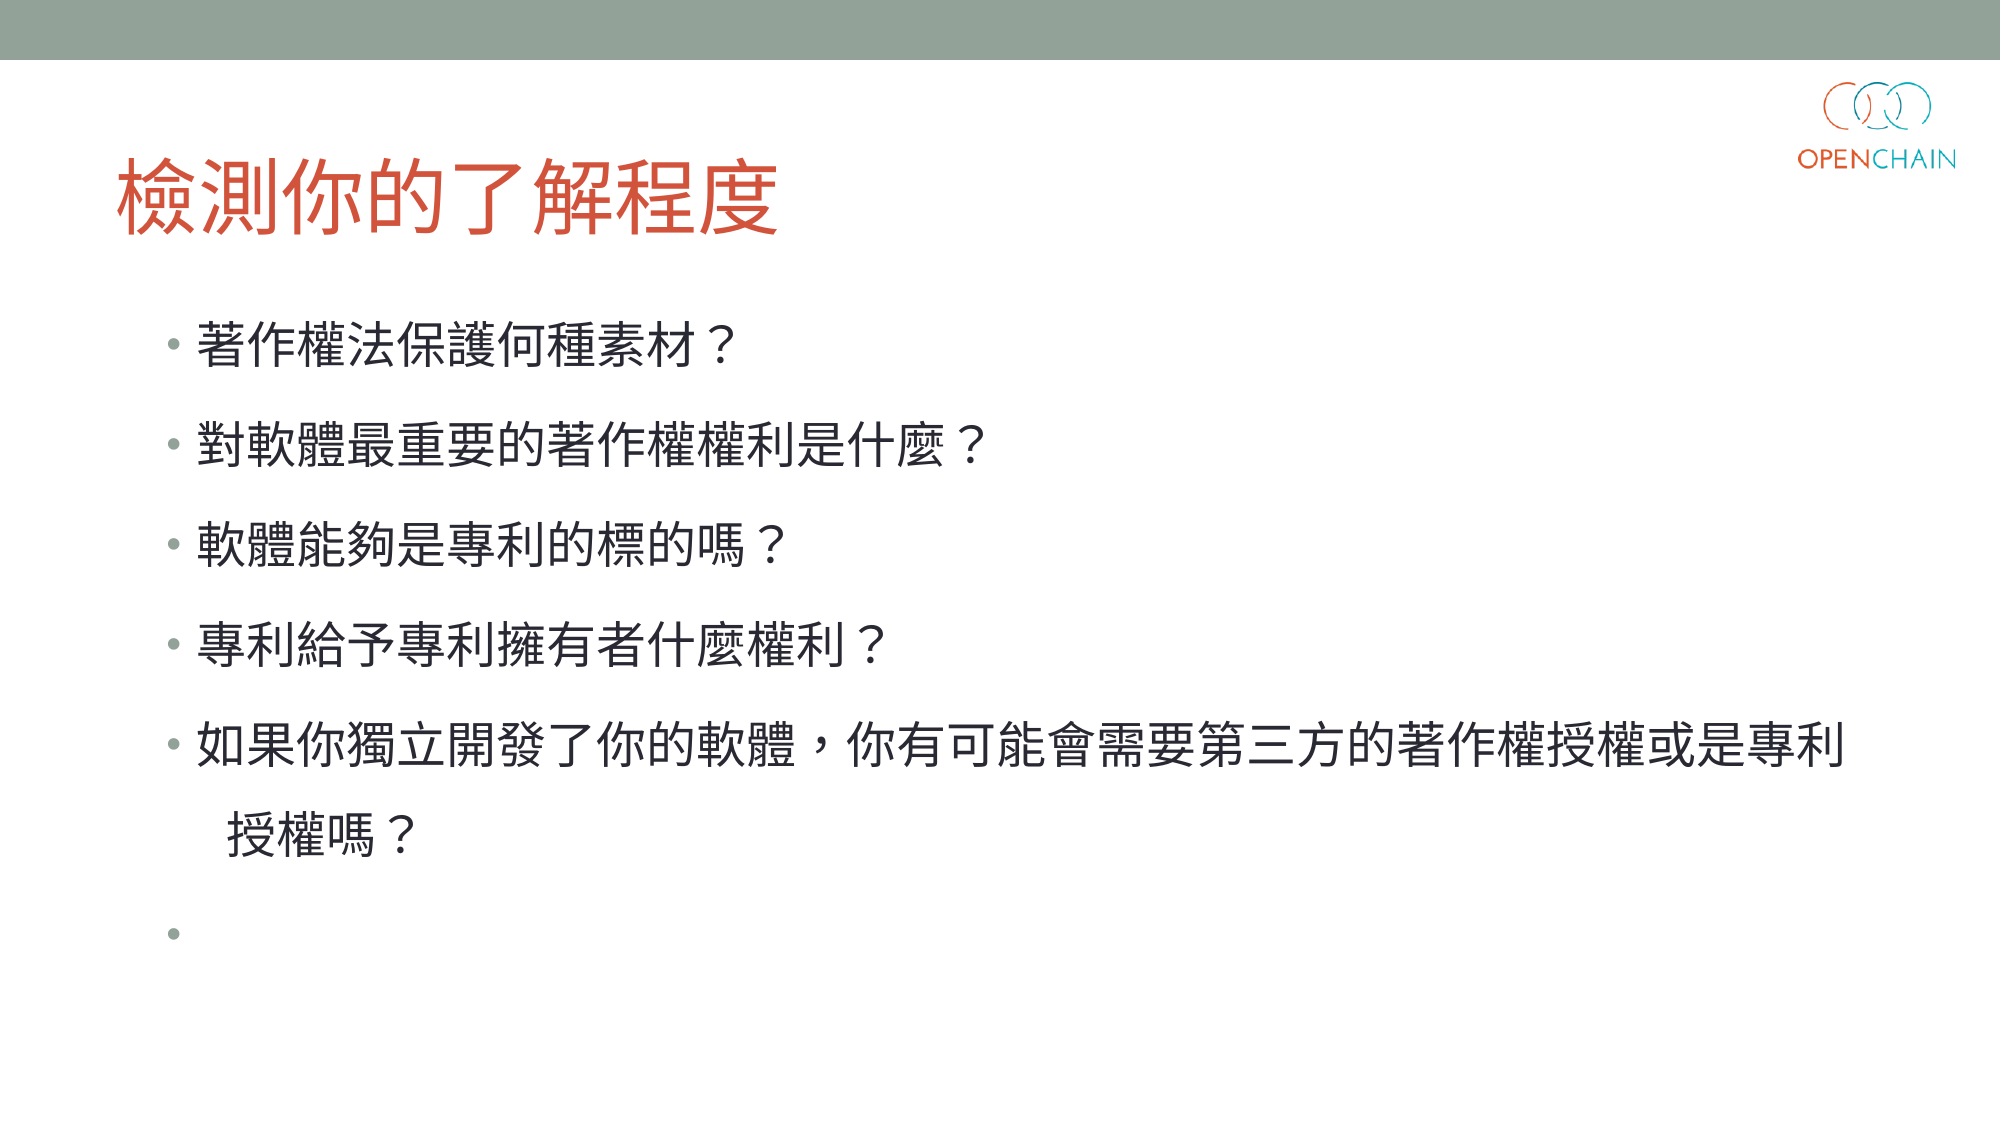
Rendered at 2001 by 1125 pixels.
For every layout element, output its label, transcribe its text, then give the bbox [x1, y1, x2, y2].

title 檢測你的了解程度 [99, 87, 1900, 251]
list 著作權法保護何種素材？ 對軟體最重要的著作權權利是什麼？ 軟體能夠是專利的標的嗎？ 專利給予專利擁有者什麼權利？ 如果你獨立開發了你的軟體，你有可能會需要第三方的著作權授權或是專利授權嗎？ [151, 275, 1877, 977]
